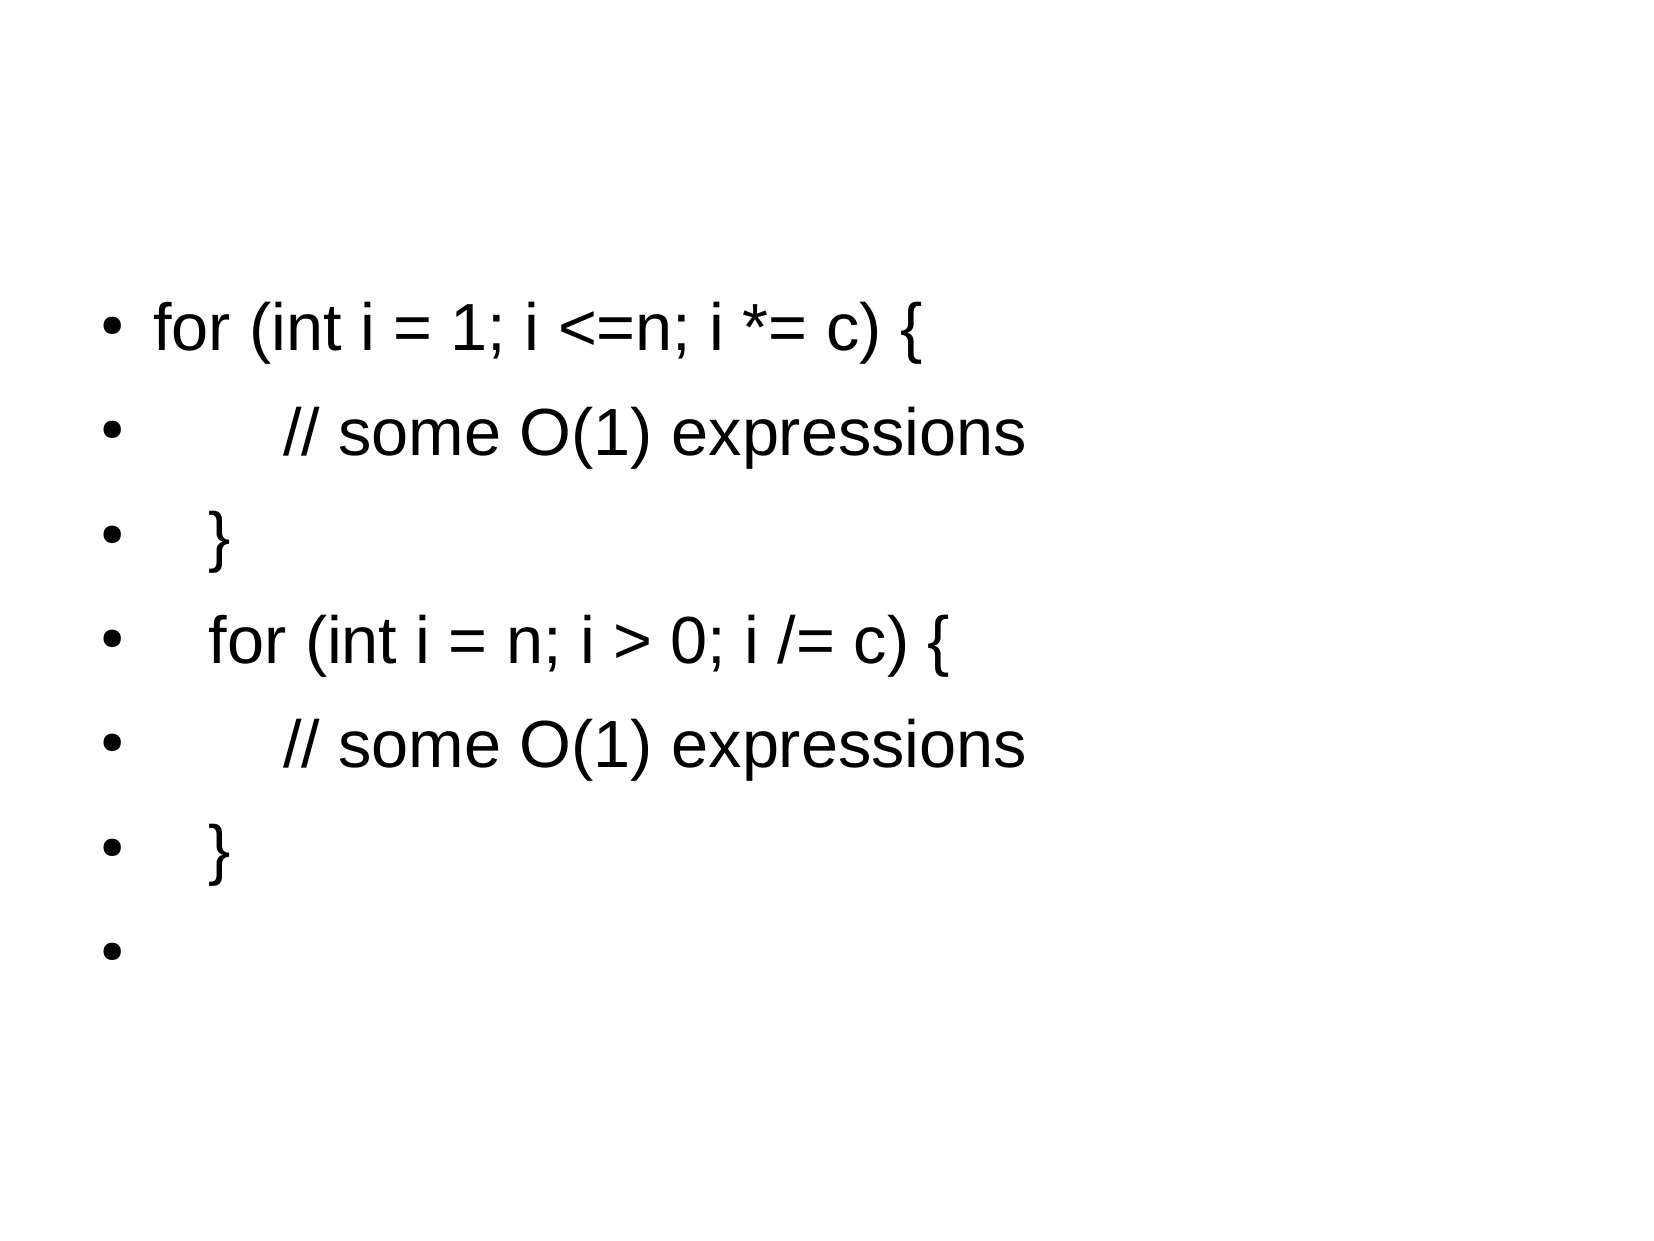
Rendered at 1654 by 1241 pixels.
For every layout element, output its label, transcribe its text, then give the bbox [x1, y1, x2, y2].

list for (int i = 1; i <=n; i *= c) { // some O(1) expressions } for (int i = n; i > 0; i /= c) { // some O(1) expressions } [82, 290, 1571, 1010]
